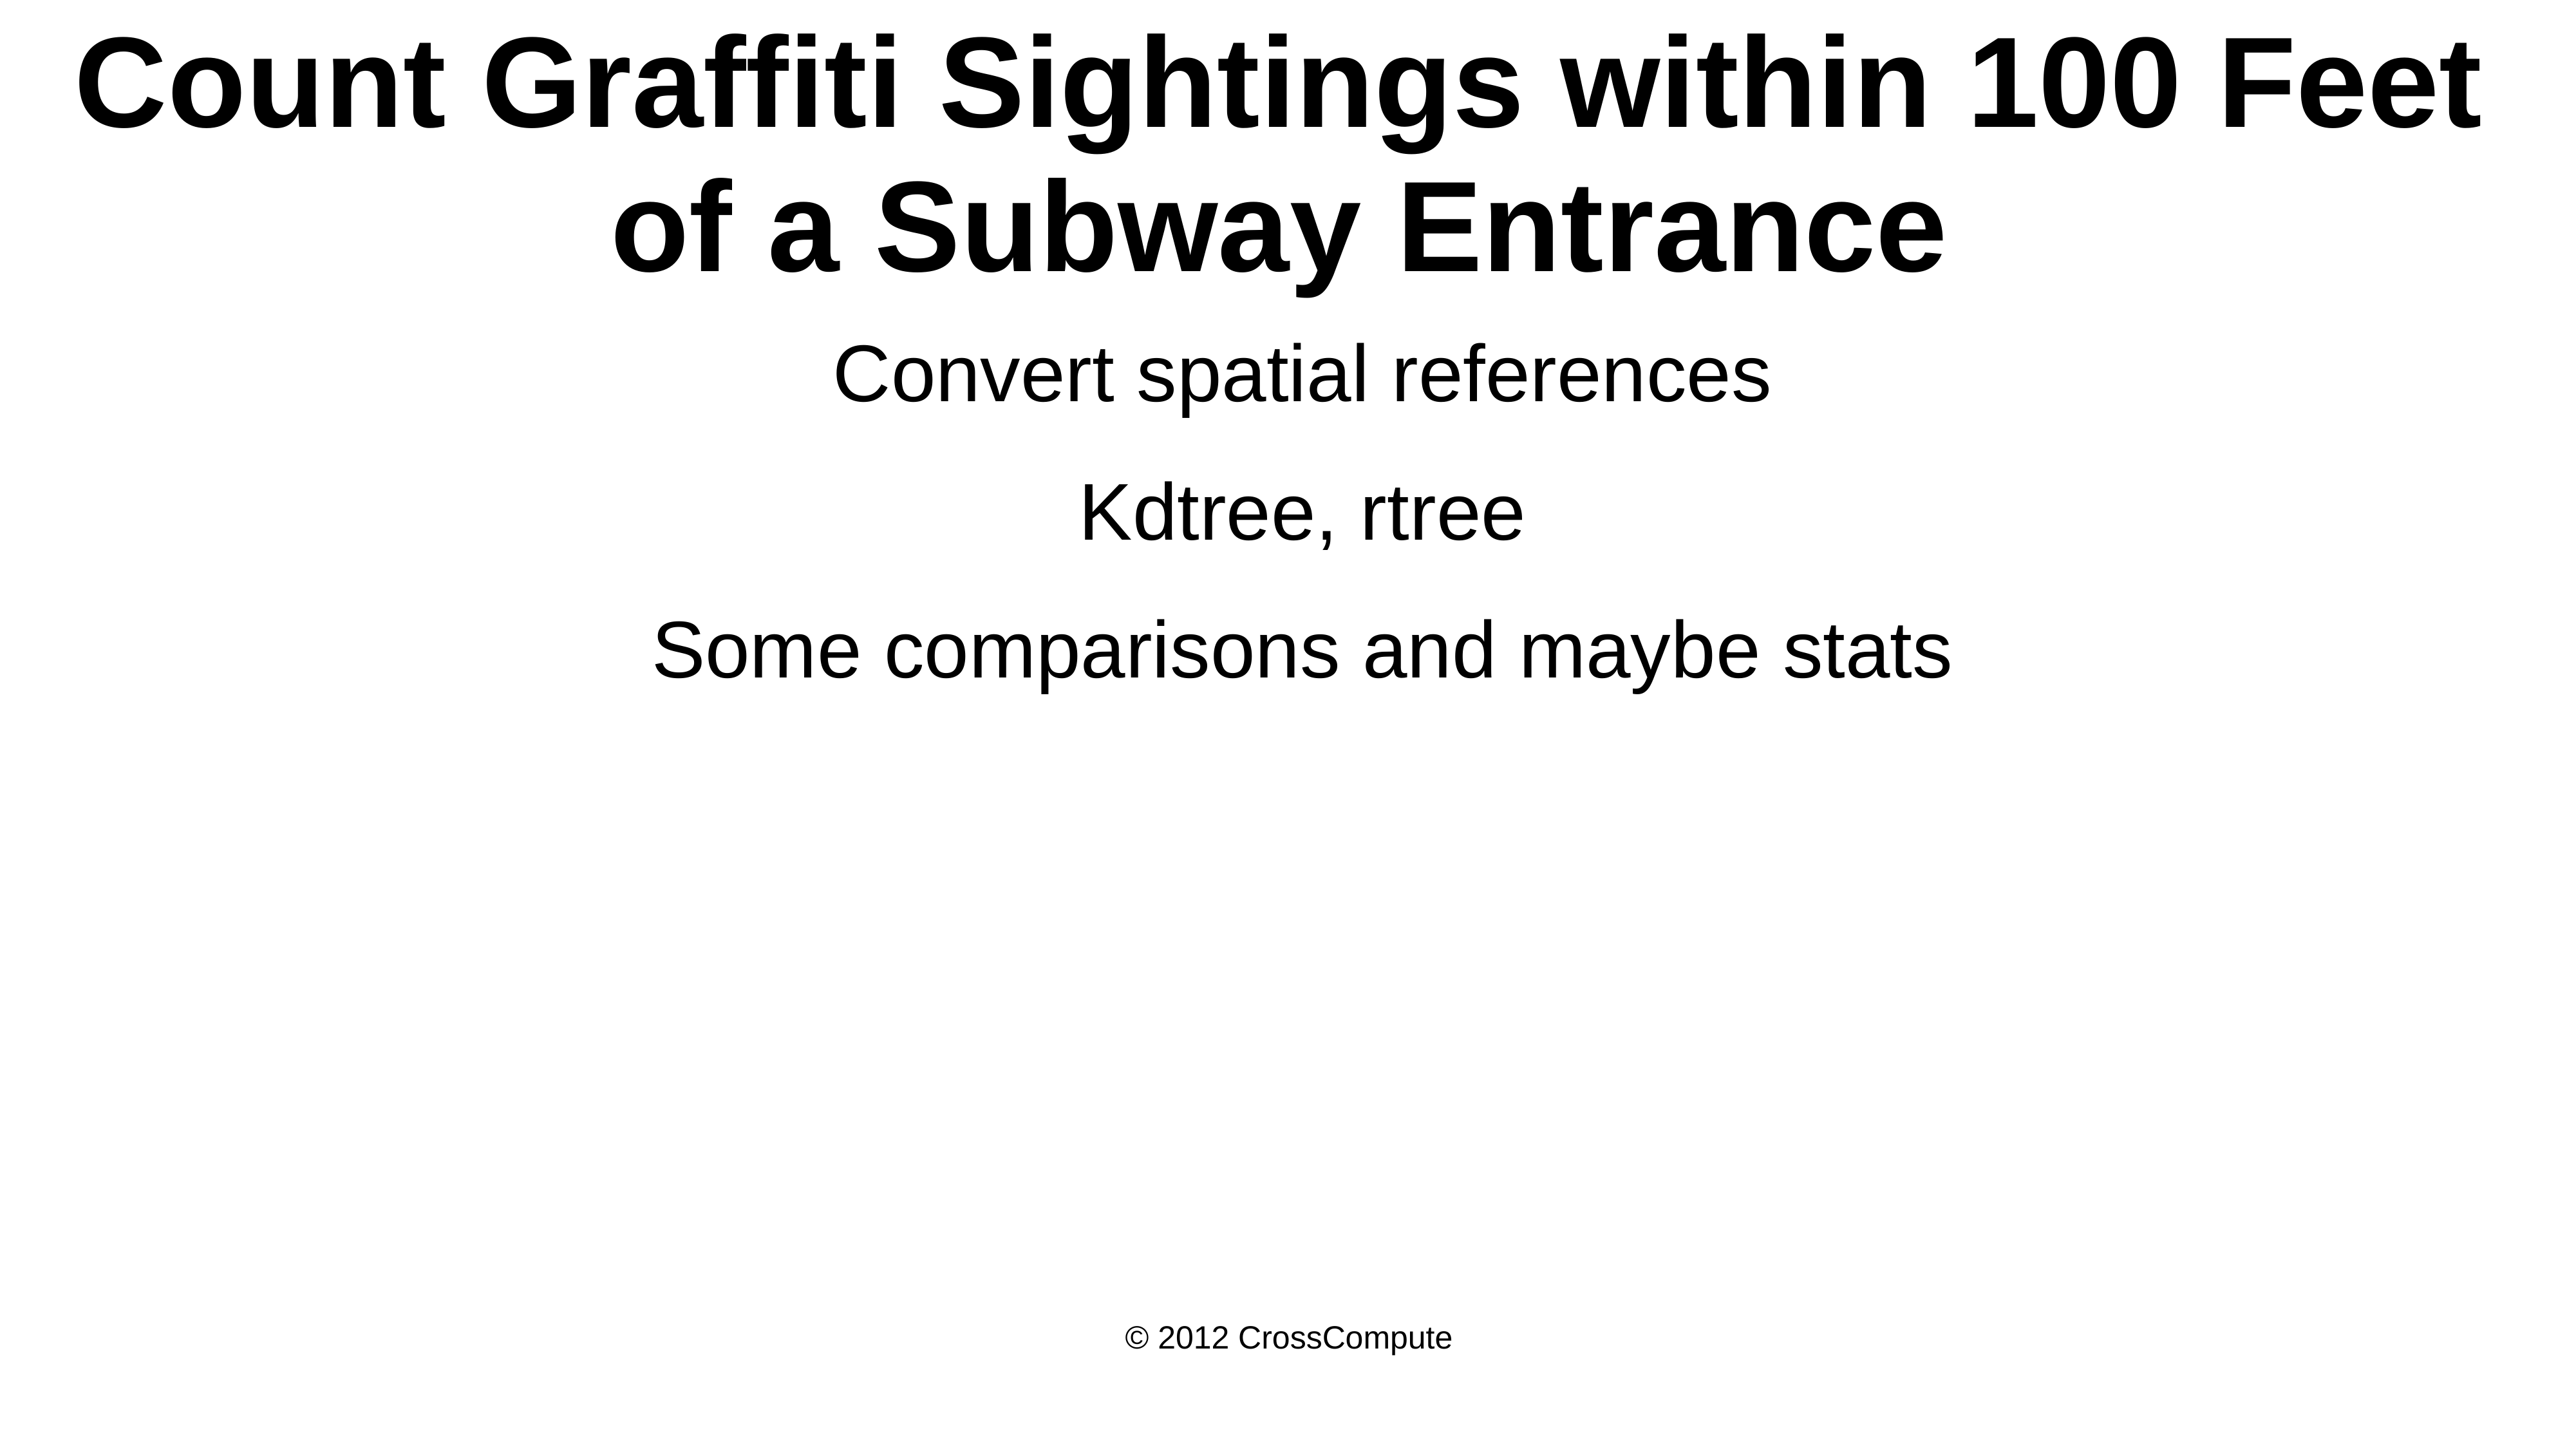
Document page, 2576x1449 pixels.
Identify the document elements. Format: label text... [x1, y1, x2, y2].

title Count Graffiti Sightings within 100 Feet of a Subway Entrance [72, 10, 2488, 299]
list Convert spatial references Kdtree, rtree Some comparisons and maybe stats [72, 328, 2488, 1249]
